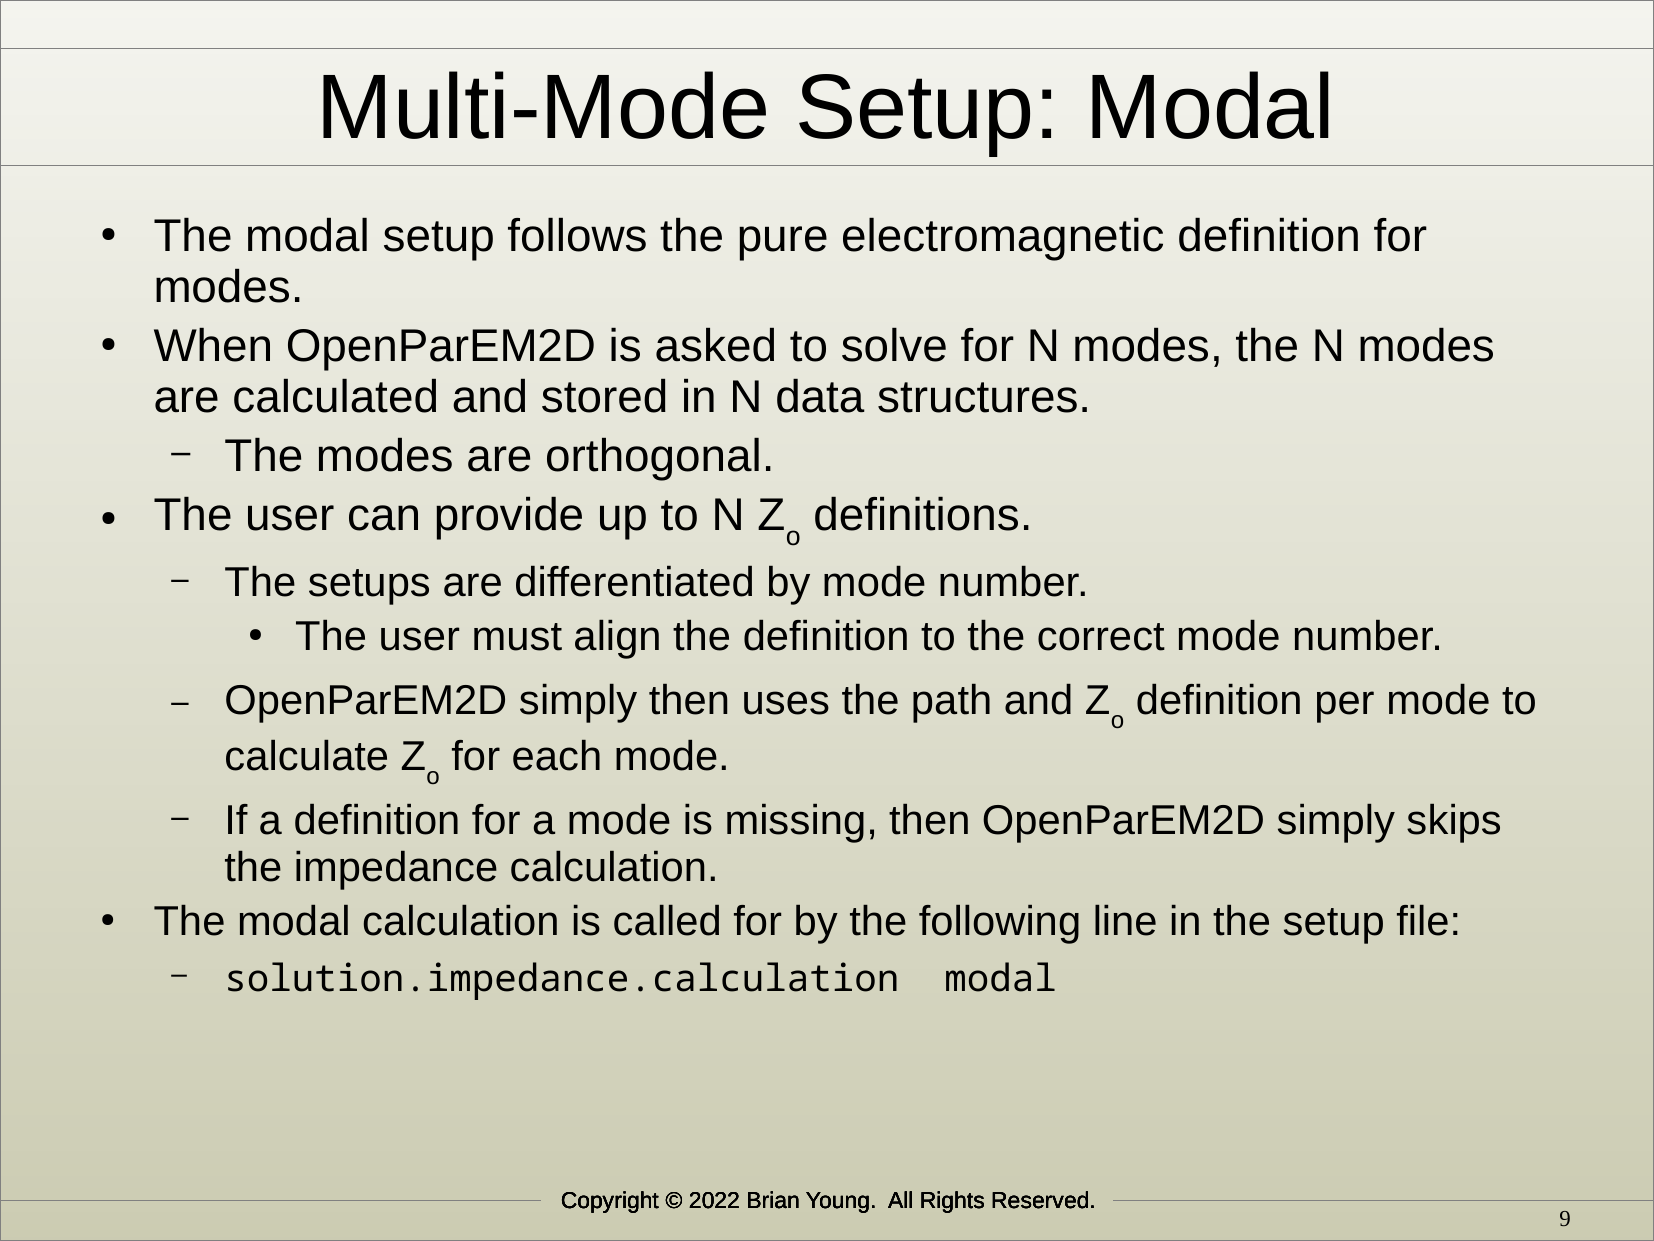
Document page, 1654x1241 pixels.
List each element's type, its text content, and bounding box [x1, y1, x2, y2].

list The modal setup follows the pure electromagnetic definition for modes. When OpenParEM2D is asked to solve for N modes, the N modes are calculated and stored in N data structures. The modes are orthogonal. The user can provide up to N Zo definitions. The setups are differentiated by mode number. The user must align the definition to the correct mode number. OpenParEM2D simply then uses the path and Zo definition per mode to calculate Zo for each mode. If a definition for a mode is missing, then OpenParEM2D simply skips the impedance calculation. The modal calculation is called for by the following line in the setup file: solution.impedance.calculation modal [82, 210, 1571, 1109]
title Multi-Mode Setup: Modal [82, 49, 1571, 166]
